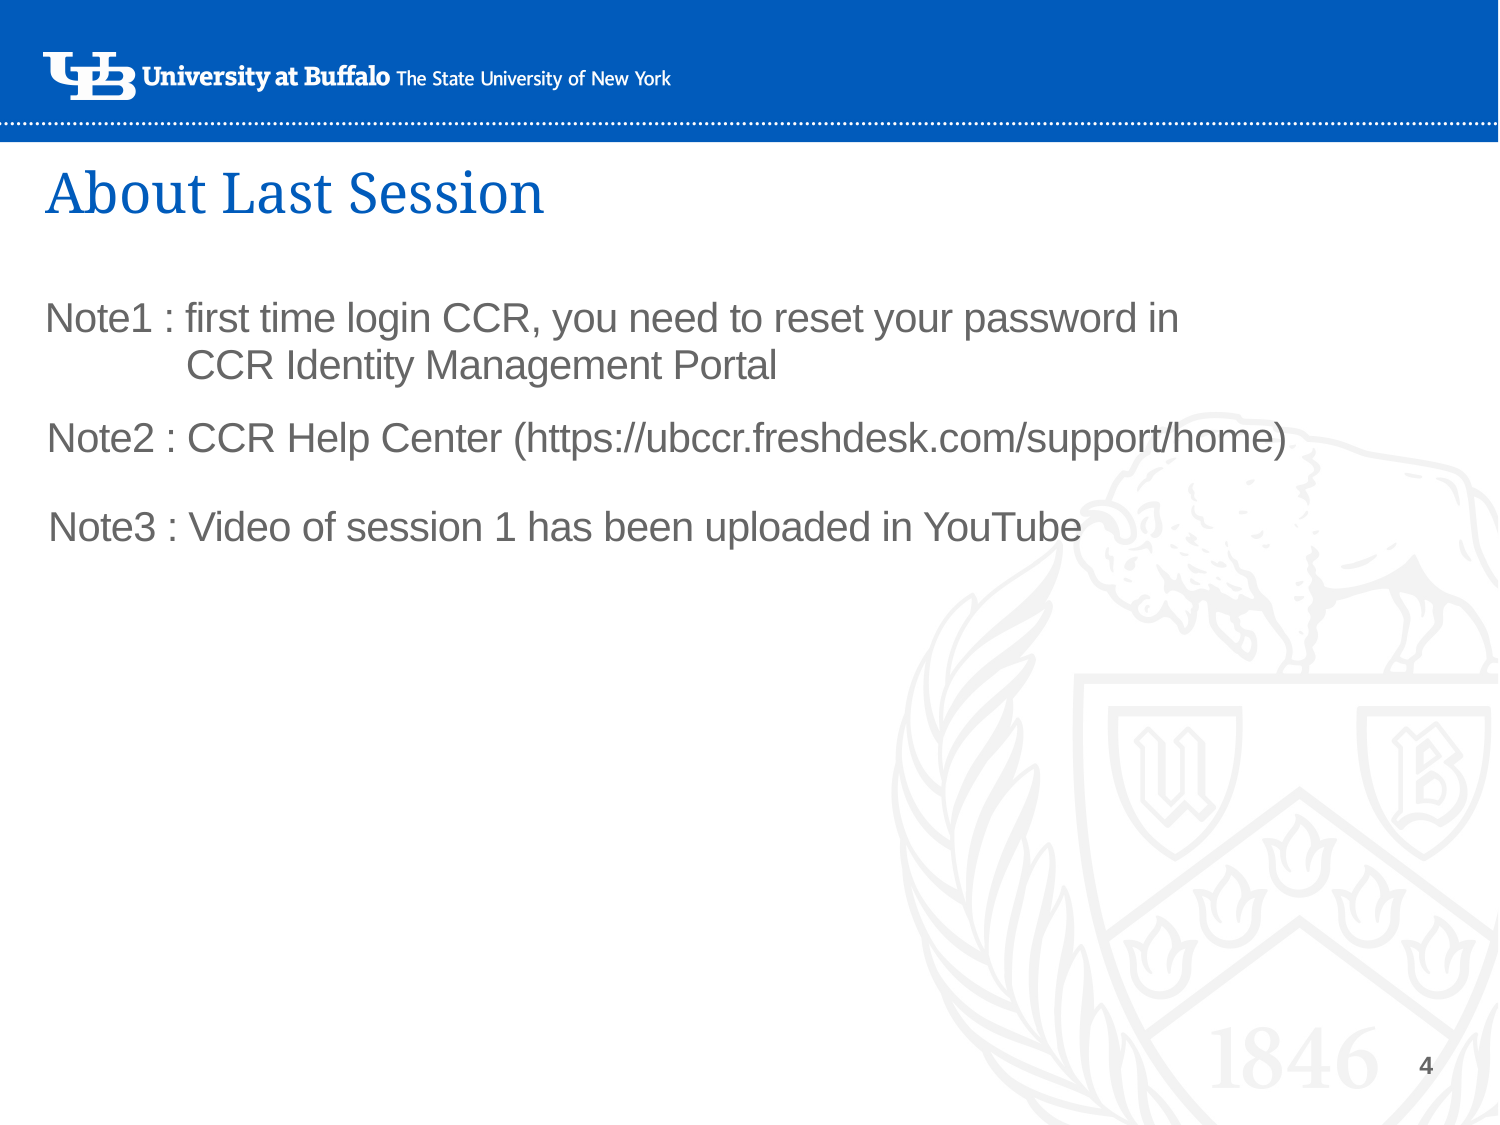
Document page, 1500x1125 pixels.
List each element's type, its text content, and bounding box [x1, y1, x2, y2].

text_box Note3 : Video of session 1 has been uploaded in YouTube [33, 496, 1304, 605]
text_box Note1 : first time login CCR, you need to reset your password in CCR Identity Management Portal [30, 287, 1336, 396]
title About Last Session [30, 153, 1387, 232]
picture [0, 0, 1499, 1125]
text_box Note2 : CCR Help Center (https://ubccr.freshdesk.com/support/home) [31, 407, 1302, 470]
